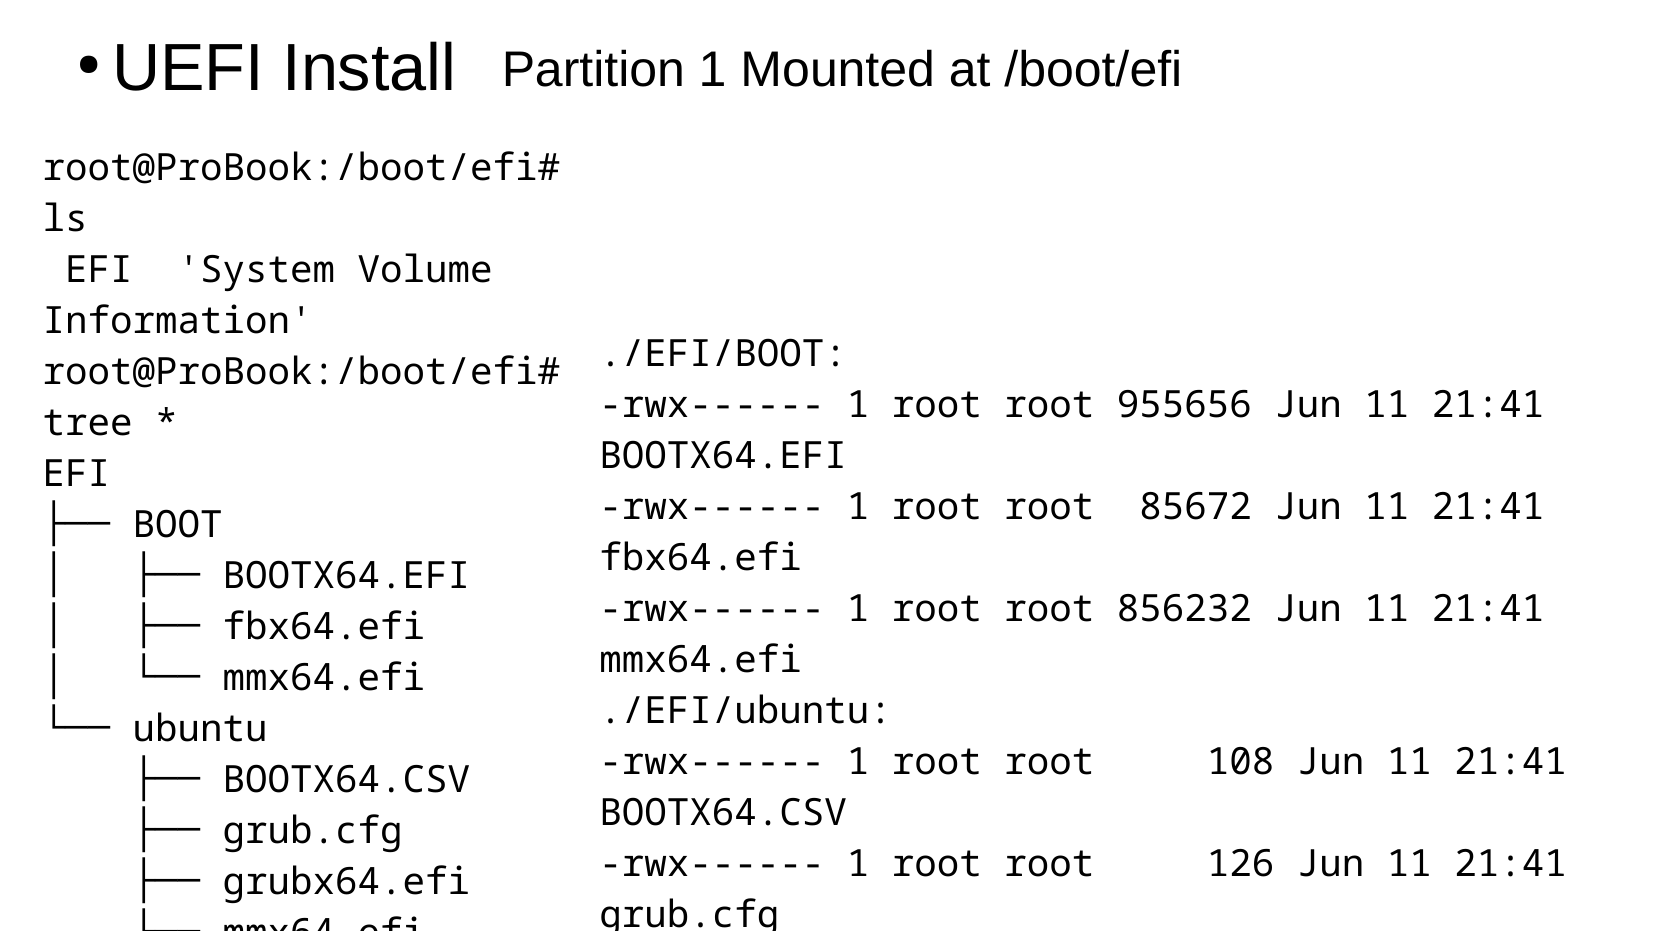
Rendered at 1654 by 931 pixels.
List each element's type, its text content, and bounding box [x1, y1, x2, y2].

text_box root@ProBook:/boot/efi# ls EFI 'System Volume Information' root@ProBook:/boot/efi# tree * EFI ├── BOOT │ ├── BOOTX64.EFI │ ├── fbx64.efi │ └── mmx64.efi └── ubuntu ├── BOOTX64.CSV ├── grub.cfg ├── grubx64.efi ├── mmx64.efi └── shimx64.efi System Volume Information [27, 132, 621, 827]
subtitle Partition 1 Mounted at /boot/efi [501, 41, 1300, 98]
text_box ./EFI/BOOT: -rwx------ 1 root root 955656 Jun 11 21:41 BOOTX64.EFI -rwx------ 1 root root 85672 Jun 11 21:41 fbx64.efi -rwx------ 1 root root 856232 Jun 11 21:41 mmx64.efi ./EFI/ubuntu: -rwx------ 1 root root 108 Jun 11 21:41 BOOTX64.CSV -rwx------ 1 root root 126 Jun 11 21:41 grub.cfg -rwx------ 1 root root 1742728 Jun 11 21:41 grubx64.efi -rwx------ 1 root root 856232 Jun 11 21:41 mmx64.efi -rwx------ 1 root root 955656 Jun 11 21:41 shimx64.efi [584, 318, 1646, 787]
title UEFI Install [76, 29, 1565, 105]
